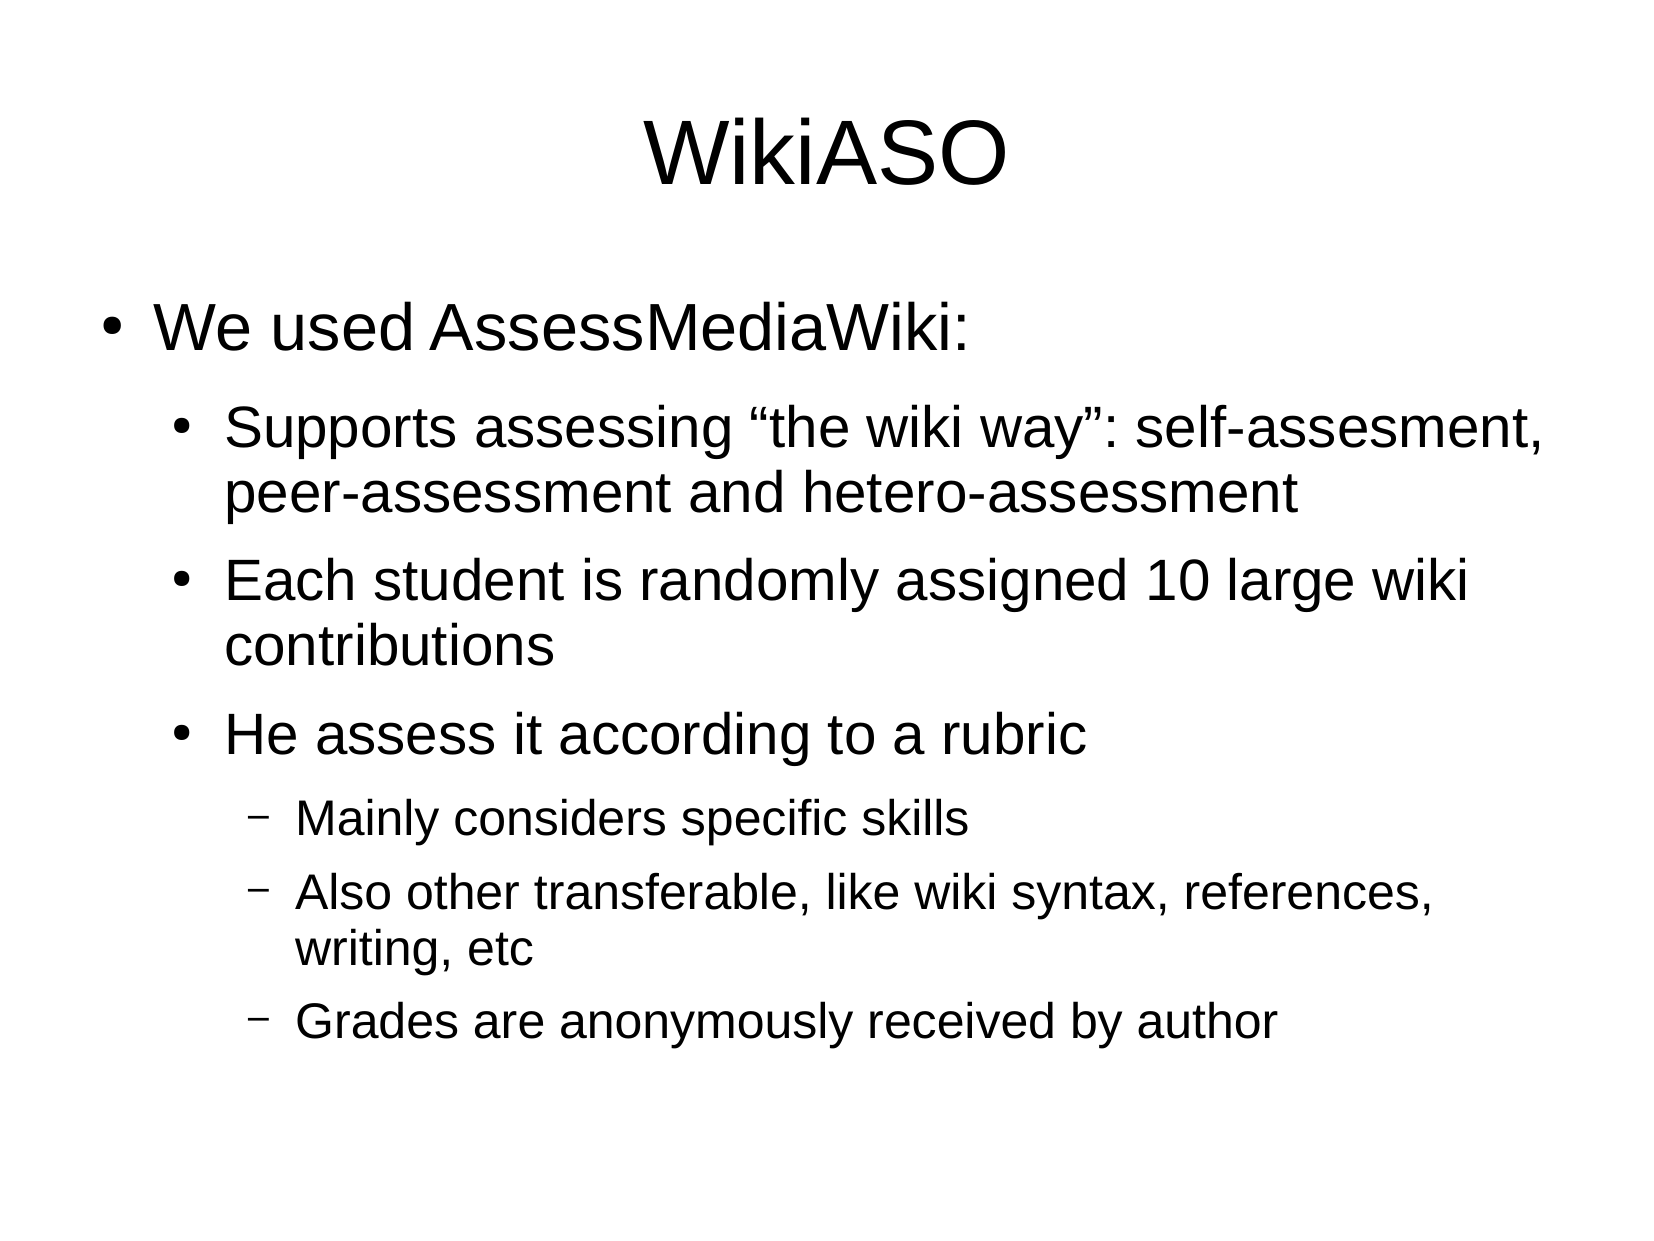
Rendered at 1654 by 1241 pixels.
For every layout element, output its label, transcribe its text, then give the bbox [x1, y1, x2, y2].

title WikiASO [82, 49, 1571, 257]
list We used AssessMediaWiki: Supports assessing “the wiki way”: self-assesment, peer-assessment and hetero-assessment Each student is randomly assigned 10 large wiki contributions He assess it according to a rubric Mainly considers specific skills Also other transferable, like wiki syntax, references, writing, etc Grades are anonymously received by author [82, 290, 1571, 1109]
